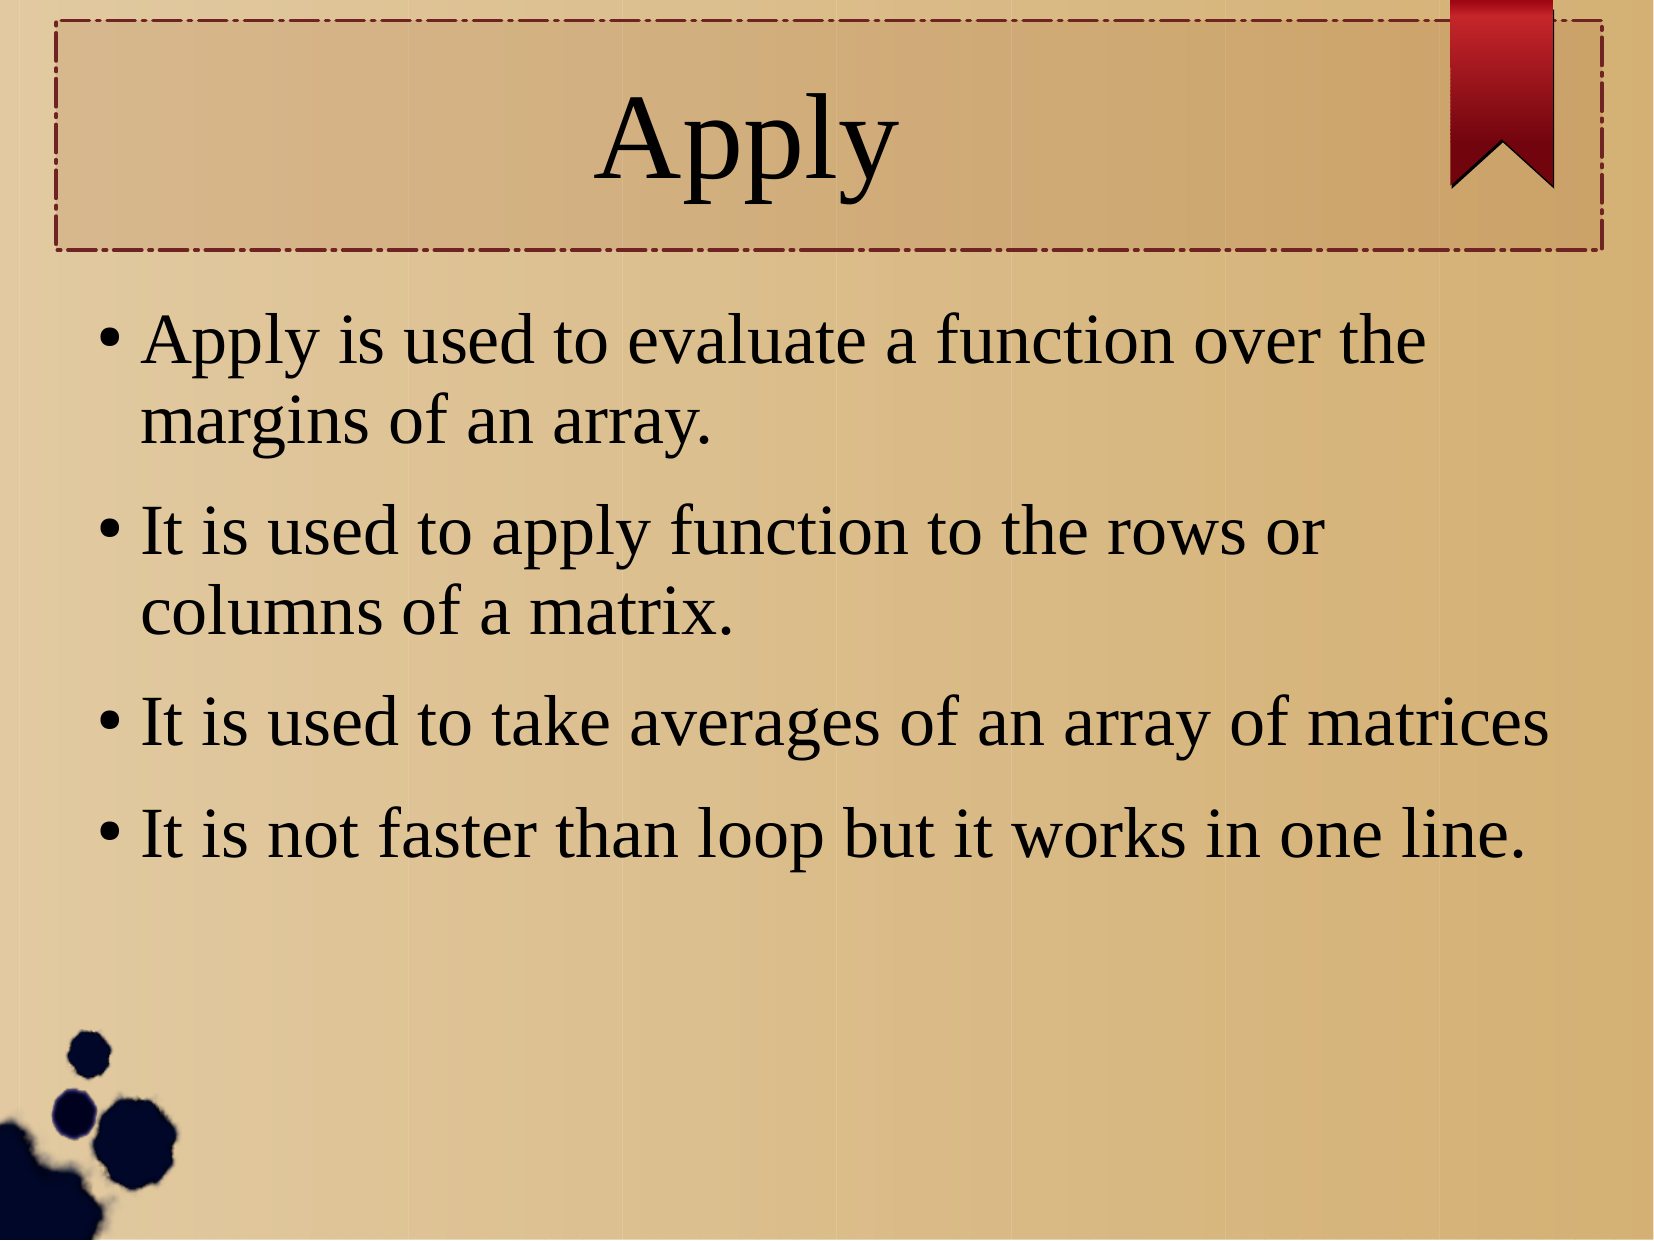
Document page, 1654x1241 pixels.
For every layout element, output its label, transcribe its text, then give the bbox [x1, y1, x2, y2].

list Apply is used to evaluate a function over the margins of an array. It is used to apply function to the rows or columns of a matrix. It is used to take averages of an array of matrices It is not faster than loop but it works in one line. [82, 299, 1571, 1019]
title Apply [82, 47, 1412, 229]
